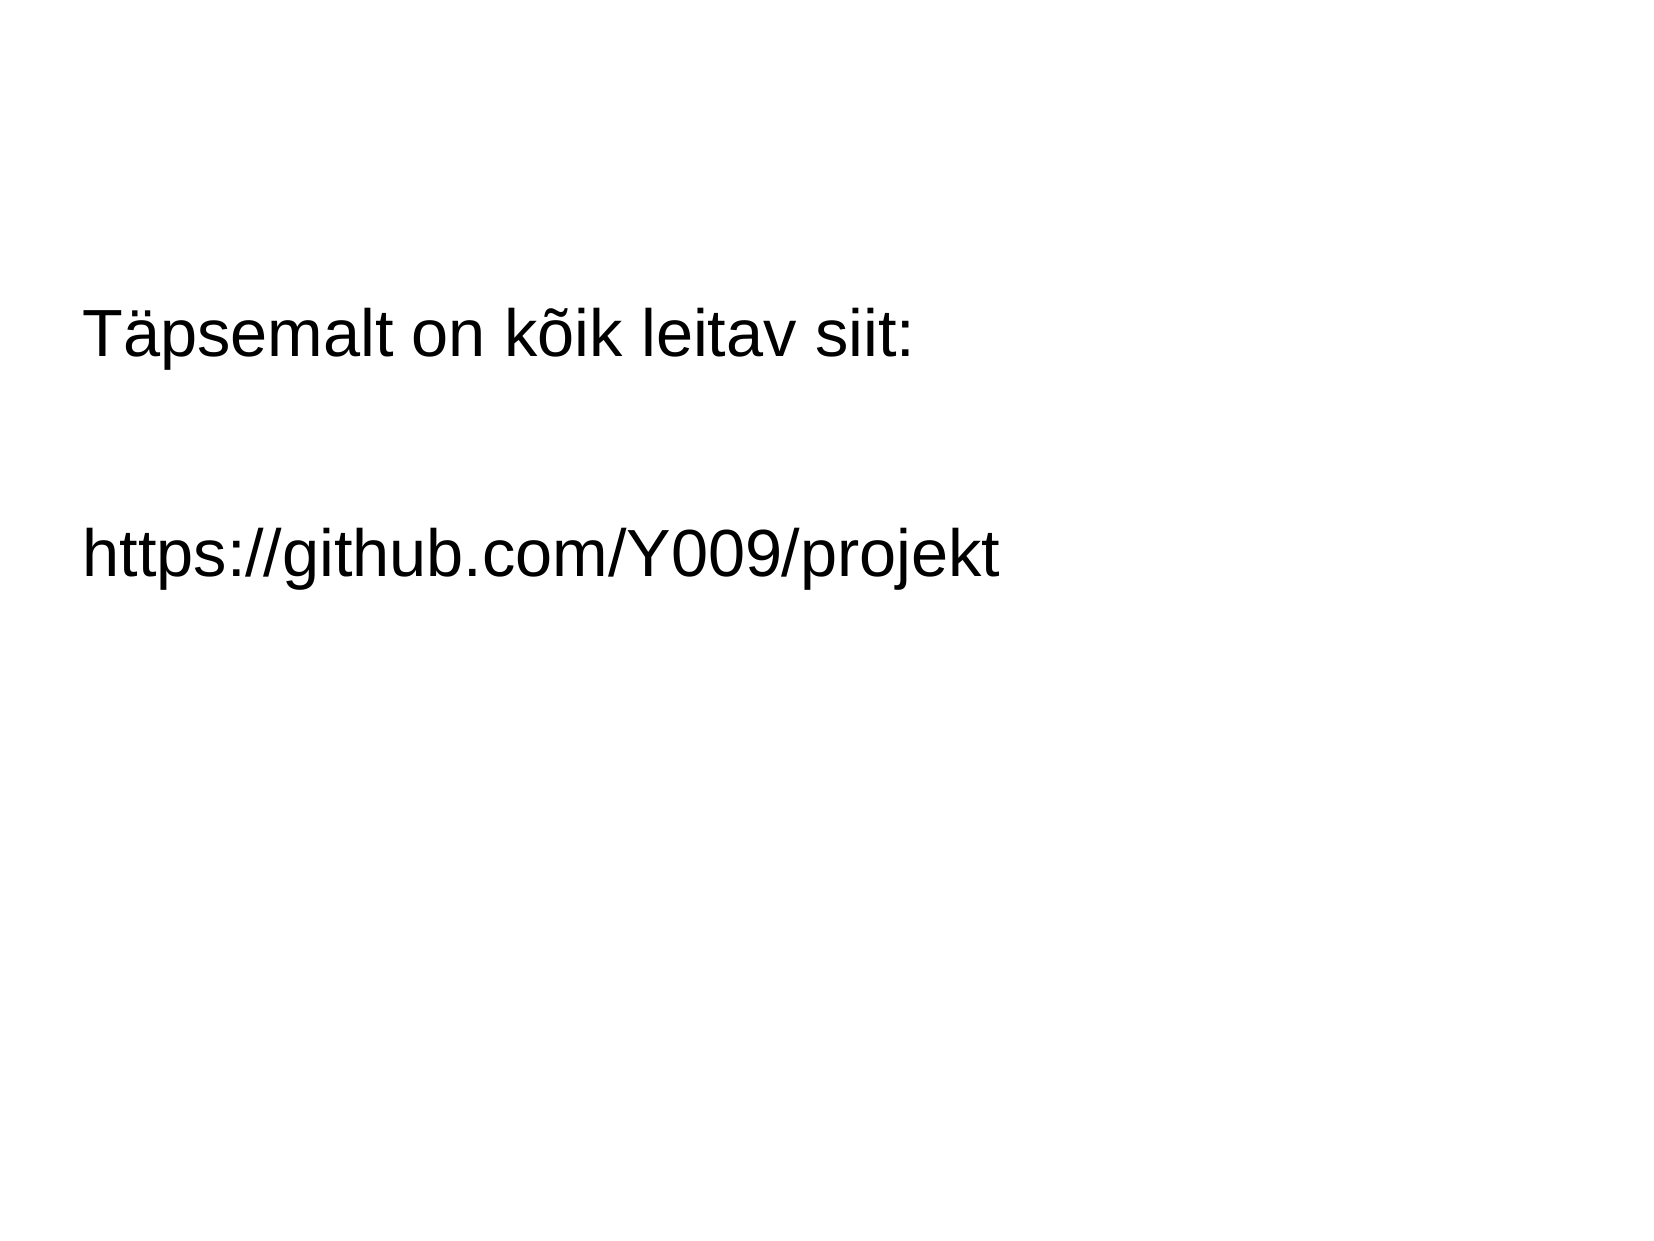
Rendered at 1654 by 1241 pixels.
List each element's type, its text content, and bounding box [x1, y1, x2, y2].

list Täpsemalt on kõik leitav siit: https://github.com/Y009/projekt [82, 290, 1571, 1010]
